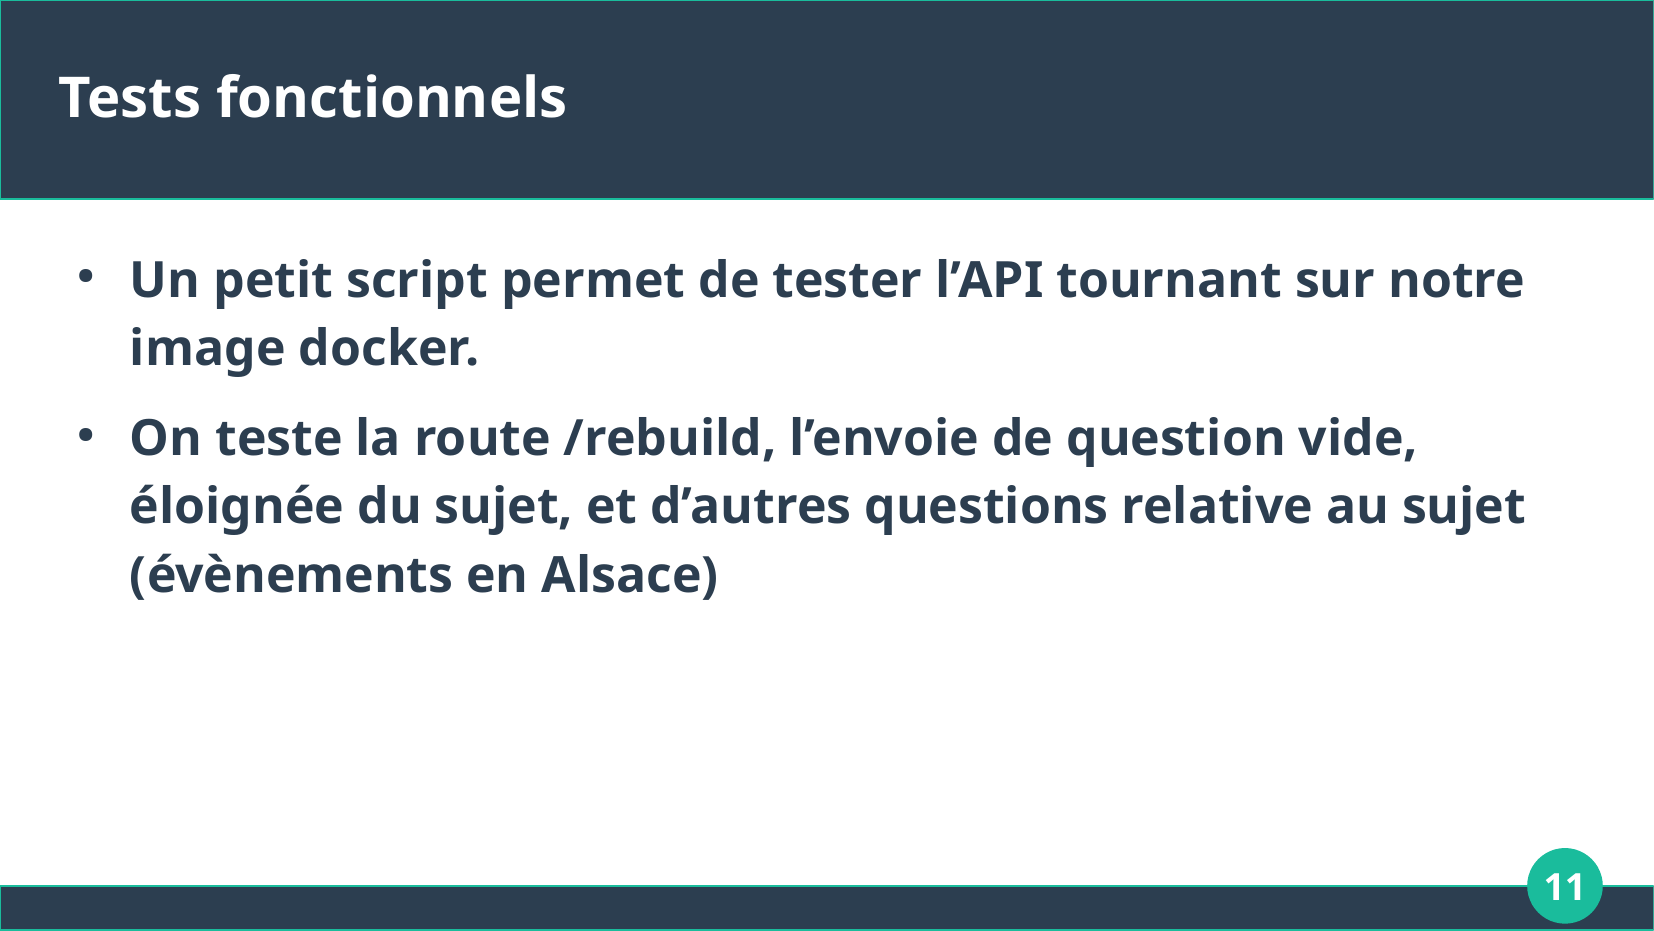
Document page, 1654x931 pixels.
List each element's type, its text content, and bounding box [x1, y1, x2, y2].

list Un petit script permet de tester l’API tournant sur notre image docker. On teste la route /rebuild, l’envoie de question vide, éloignée du sujet, et d’autres questions relative au sujet (évènements en Alsace) [59, 243, 1595, 864]
title Tests fonctionnels [59, 37, 1595, 155]
